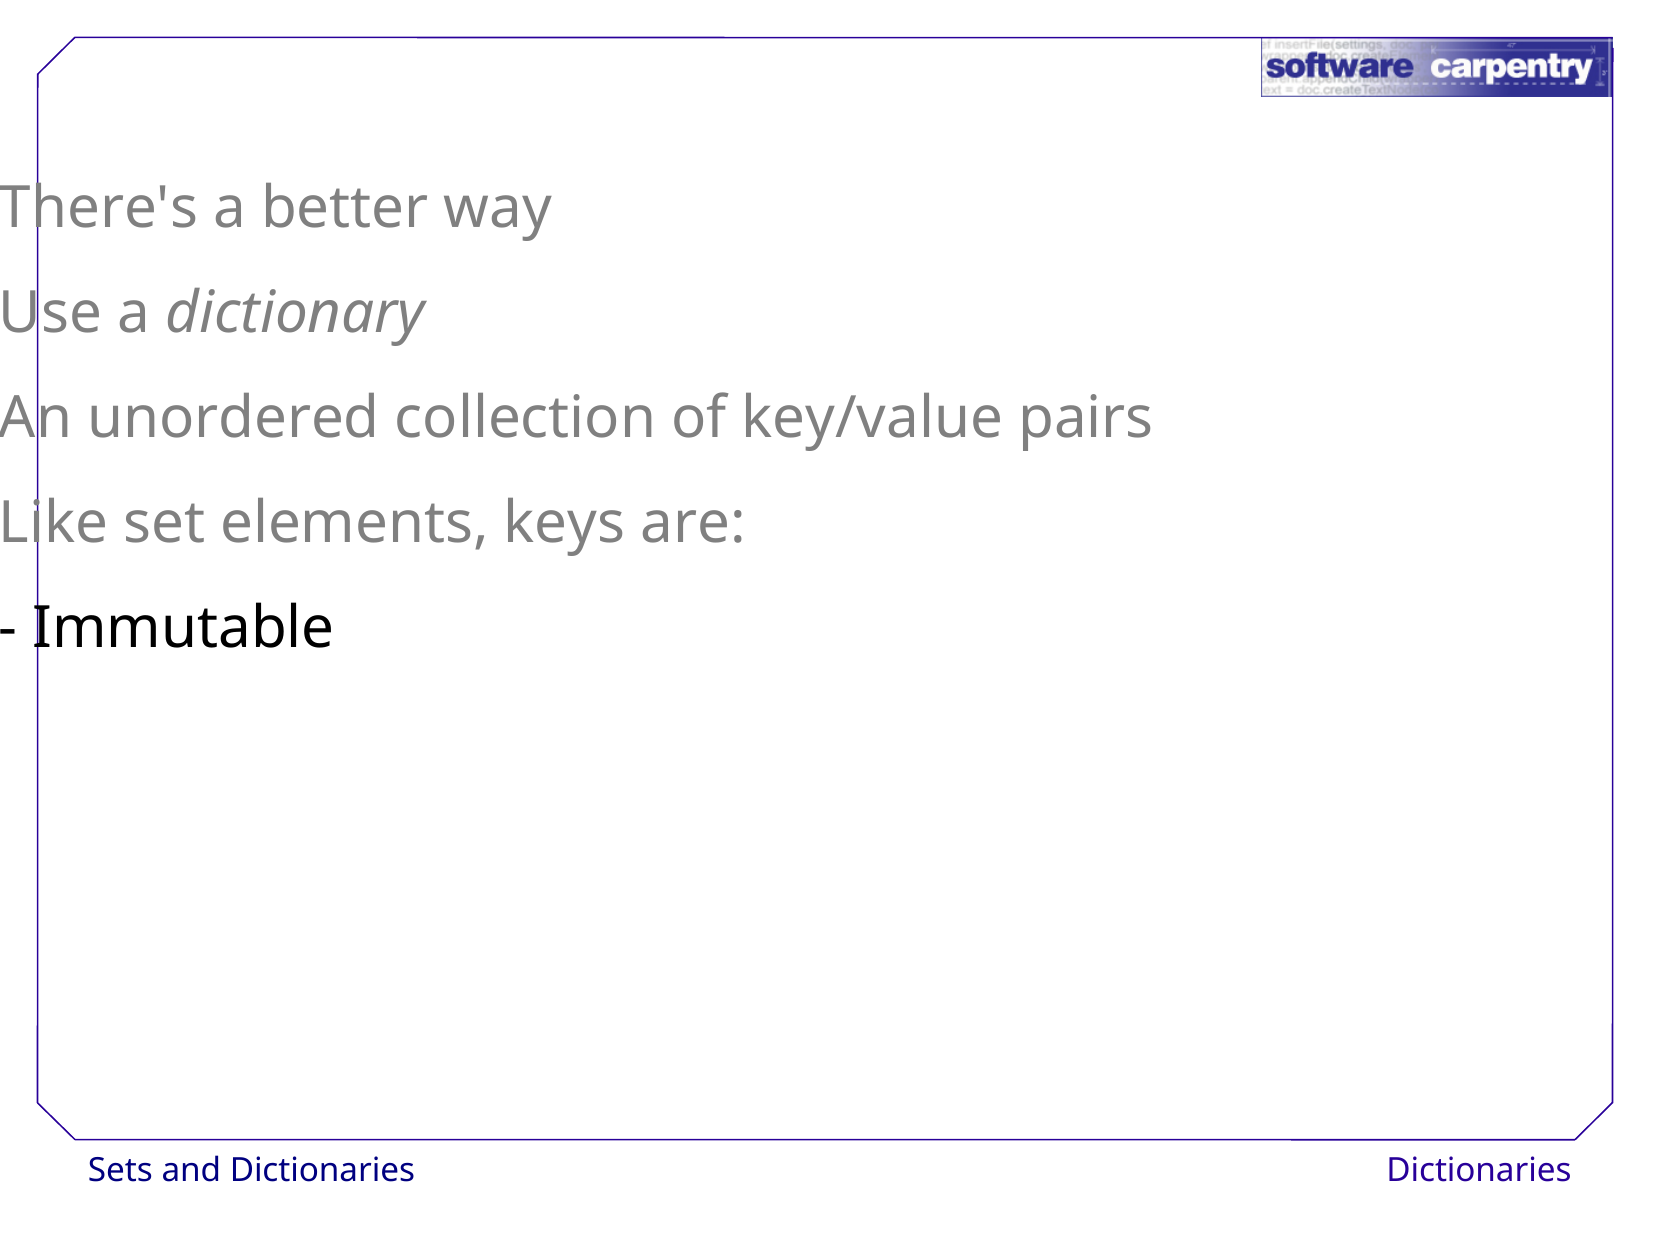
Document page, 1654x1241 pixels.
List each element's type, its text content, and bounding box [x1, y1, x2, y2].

picture [1261, 39, 1613, 97]
text_box There's a better way Use a dictionary An unordered collection of key/value pairs Like set elements, keys are: - Immutable [0, 126, 1319, 668]
